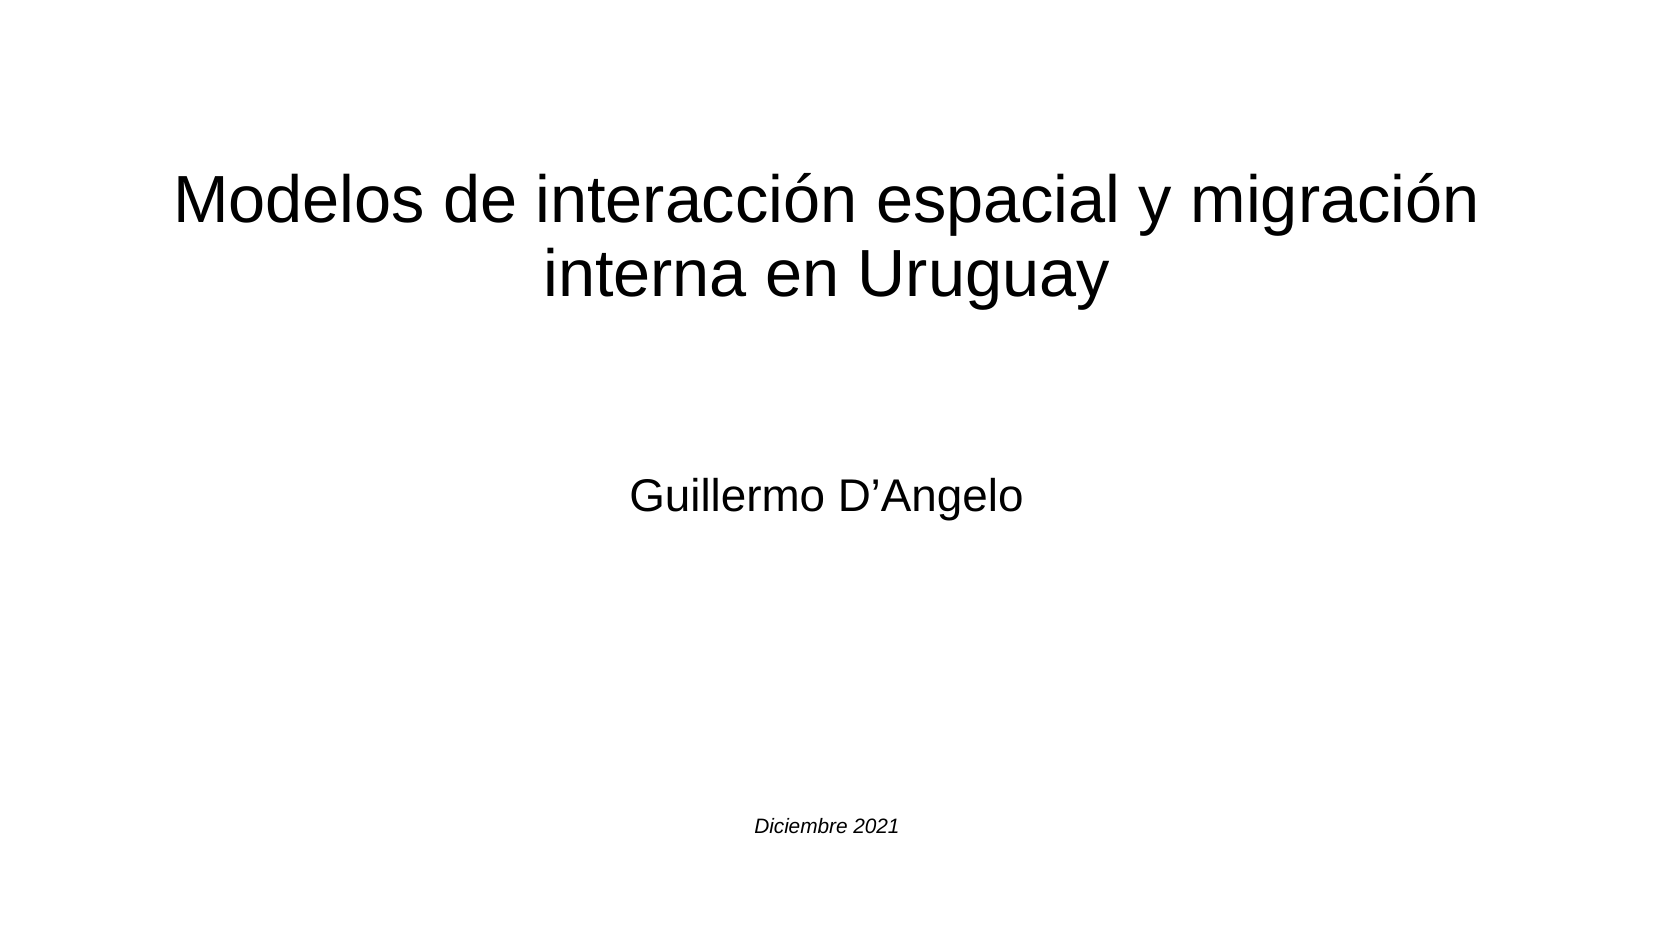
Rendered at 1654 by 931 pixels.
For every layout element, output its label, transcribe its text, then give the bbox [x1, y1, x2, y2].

subtitle Modelos de interacción espacial y migración interna en Uruguay [147, 145, 1506, 328]
text_box Guillermo D’Angelo [29, 437, 1625, 556]
text_box Diciembre 2021 [221, 767, 1433, 886]
